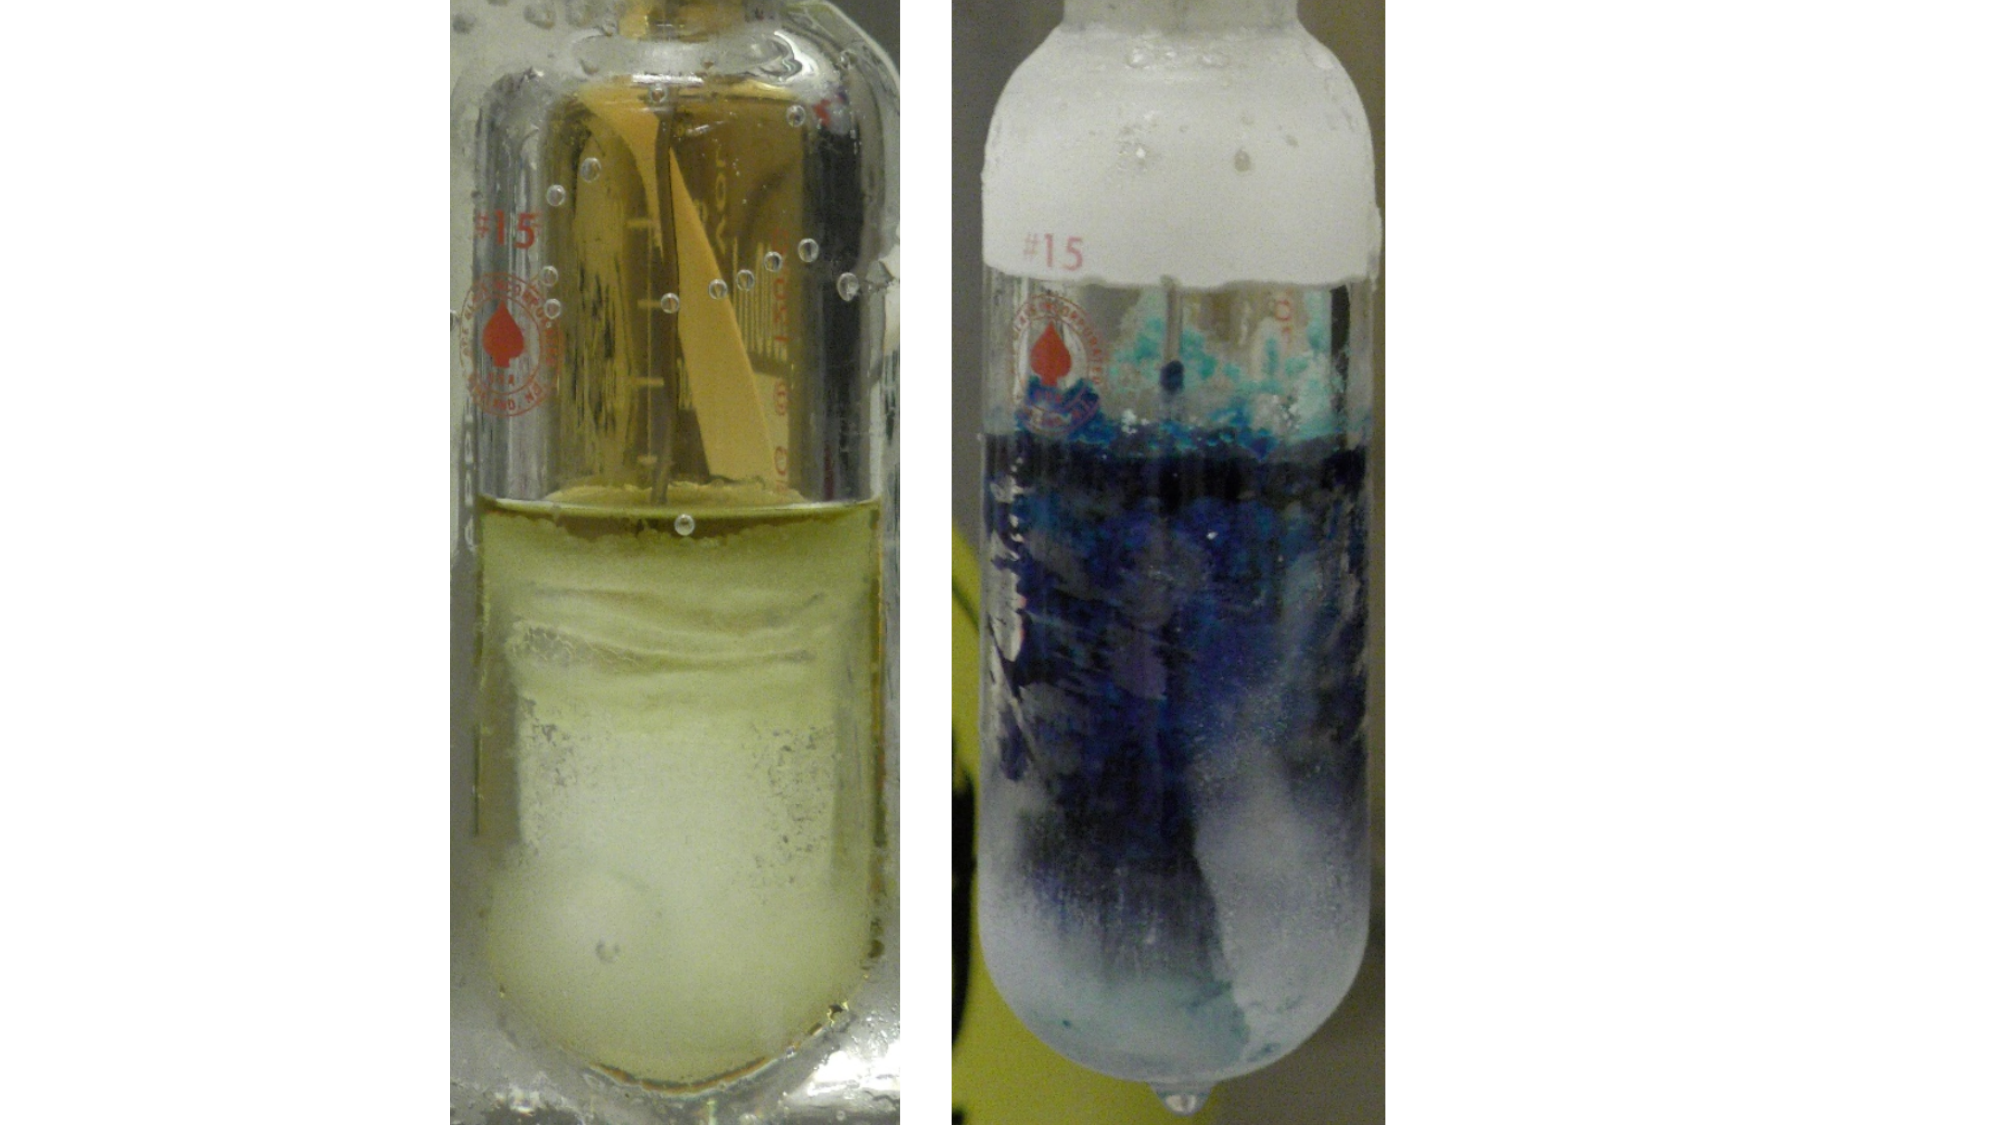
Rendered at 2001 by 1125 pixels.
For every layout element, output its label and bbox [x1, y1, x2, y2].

picture [951, 0, 1386, 1125]
picture [450, 0, 901, 1125]
